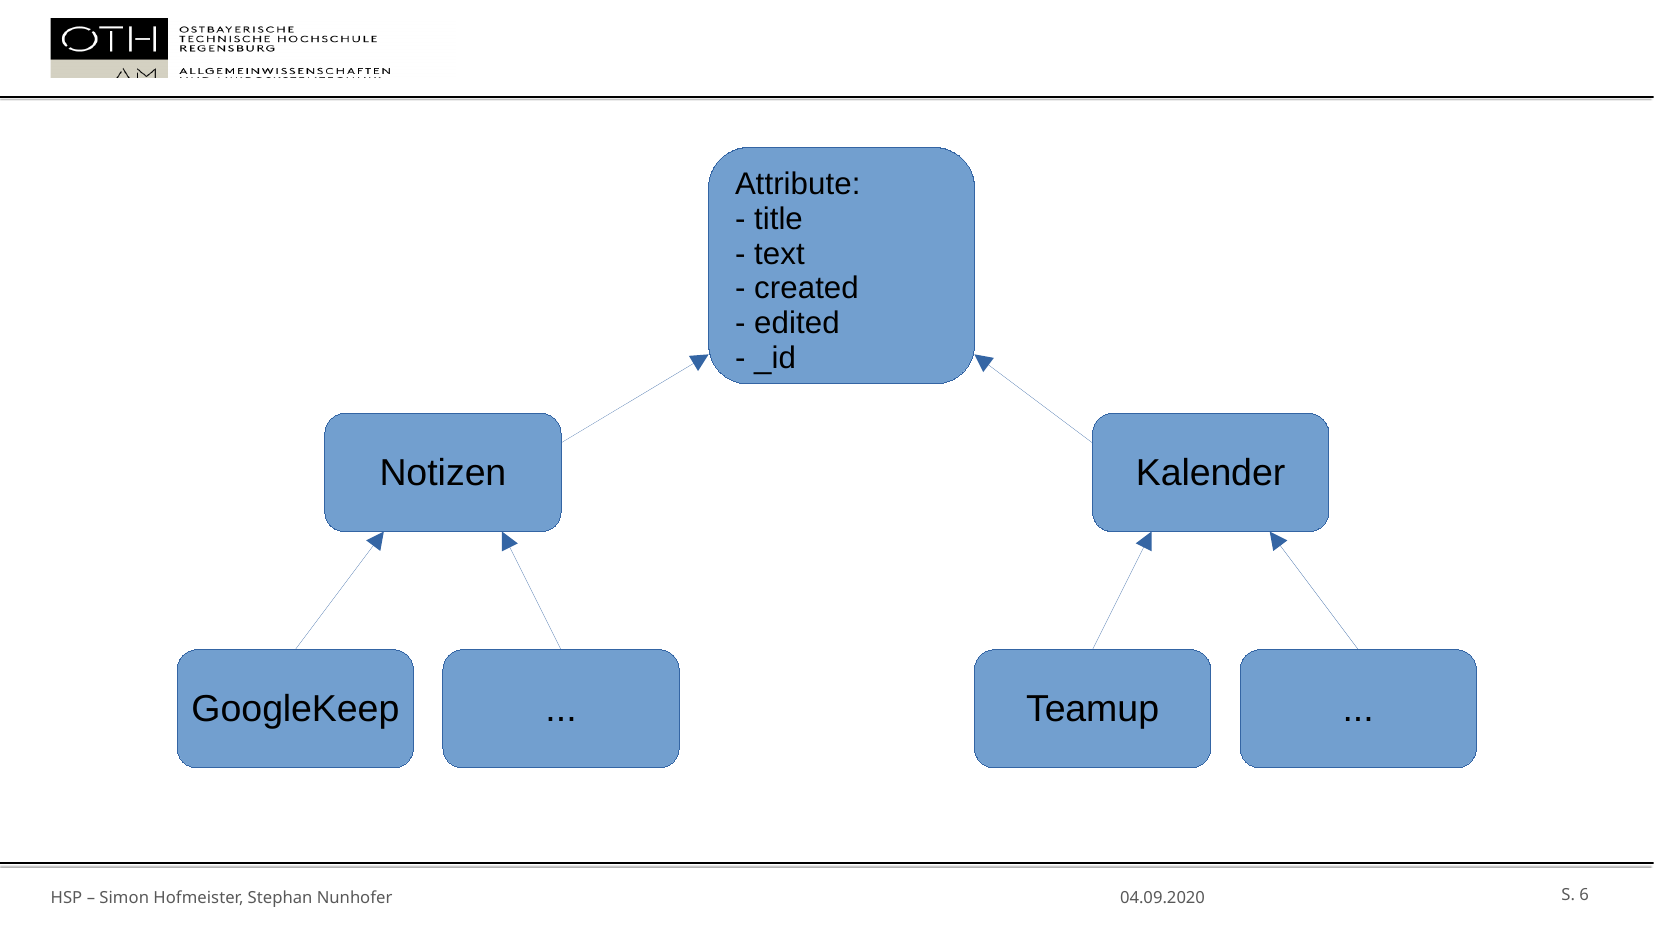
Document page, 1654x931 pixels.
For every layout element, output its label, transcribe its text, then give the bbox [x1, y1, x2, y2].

text_box Teamup [974, 649, 1211, 768]
text_box Notizen [324, 413, 562, 532]
picture [50, 18, 456, 78]
text_box ... [442, 649, 680, 768]
text_box ... [1240, 649, 1477, 768]
text_box Kalender [1092, 413, 1329, 532]
text_box Attribute: - title - text - created - edited - _id [708, 147, 975, 384]
text_box GoogleKeep [177, 649, 414, 768]
